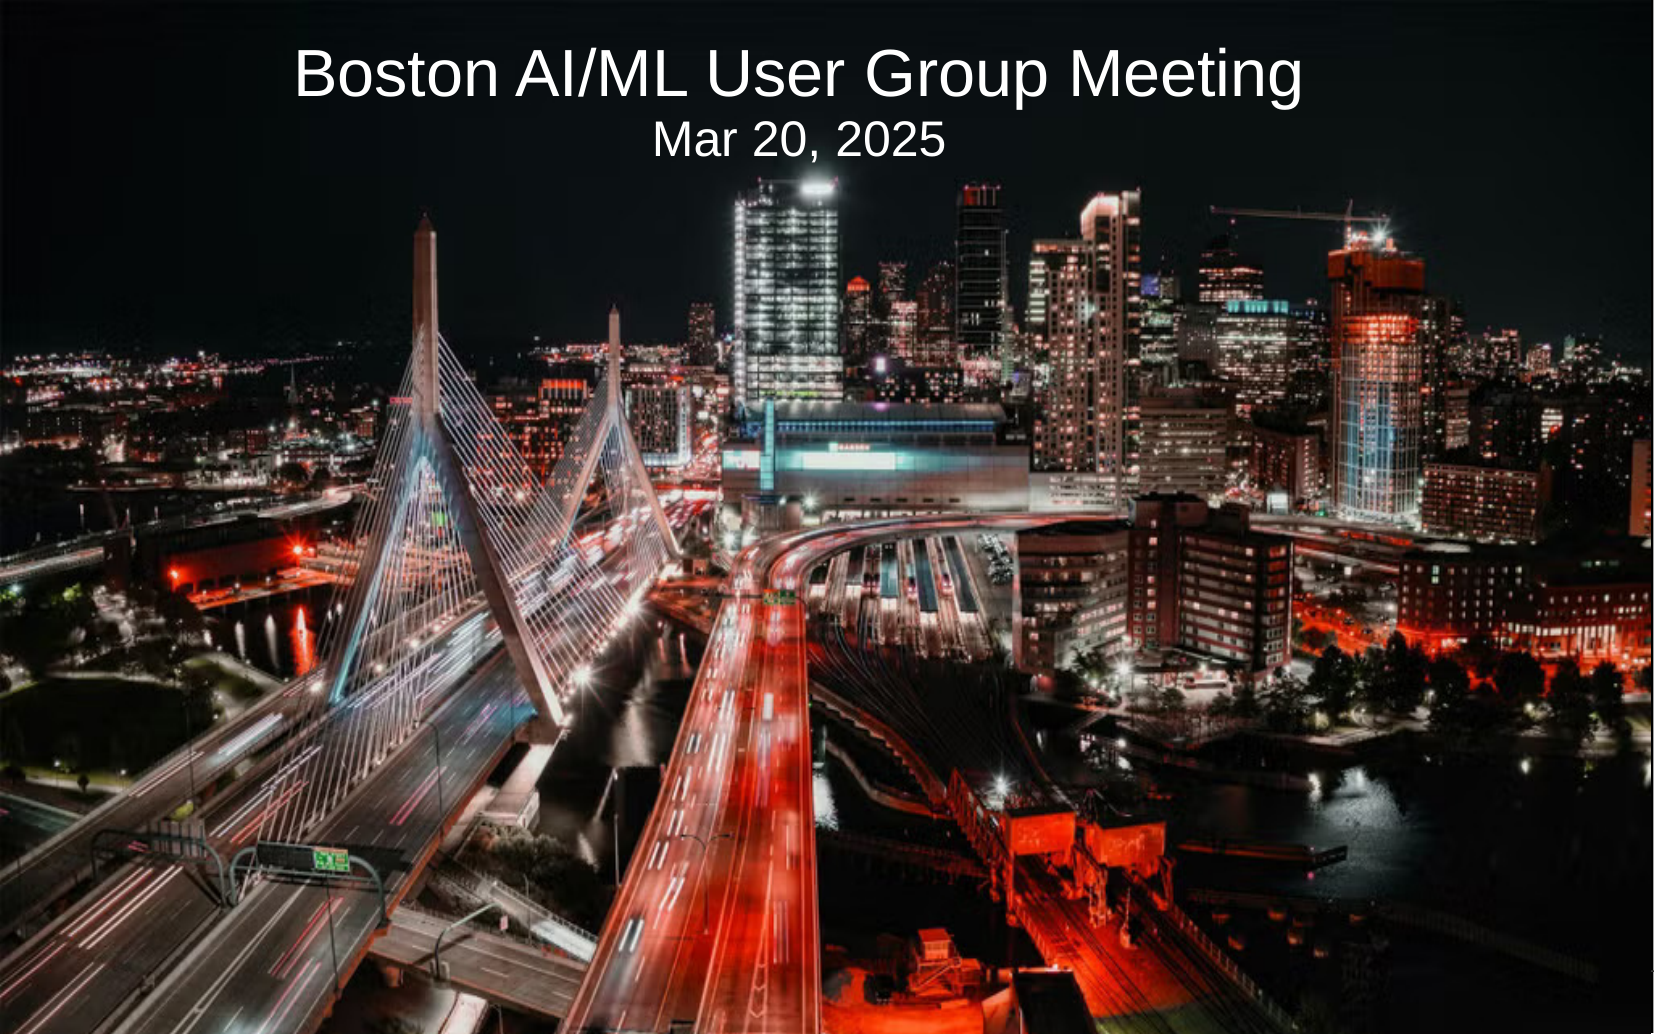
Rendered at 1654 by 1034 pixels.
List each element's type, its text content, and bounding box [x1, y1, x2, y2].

title Boston AI/ML User Group Meeting Mar 20, 2025 [61, 36, 1538, 167]
picture [0, 0, 1651, 1034]
